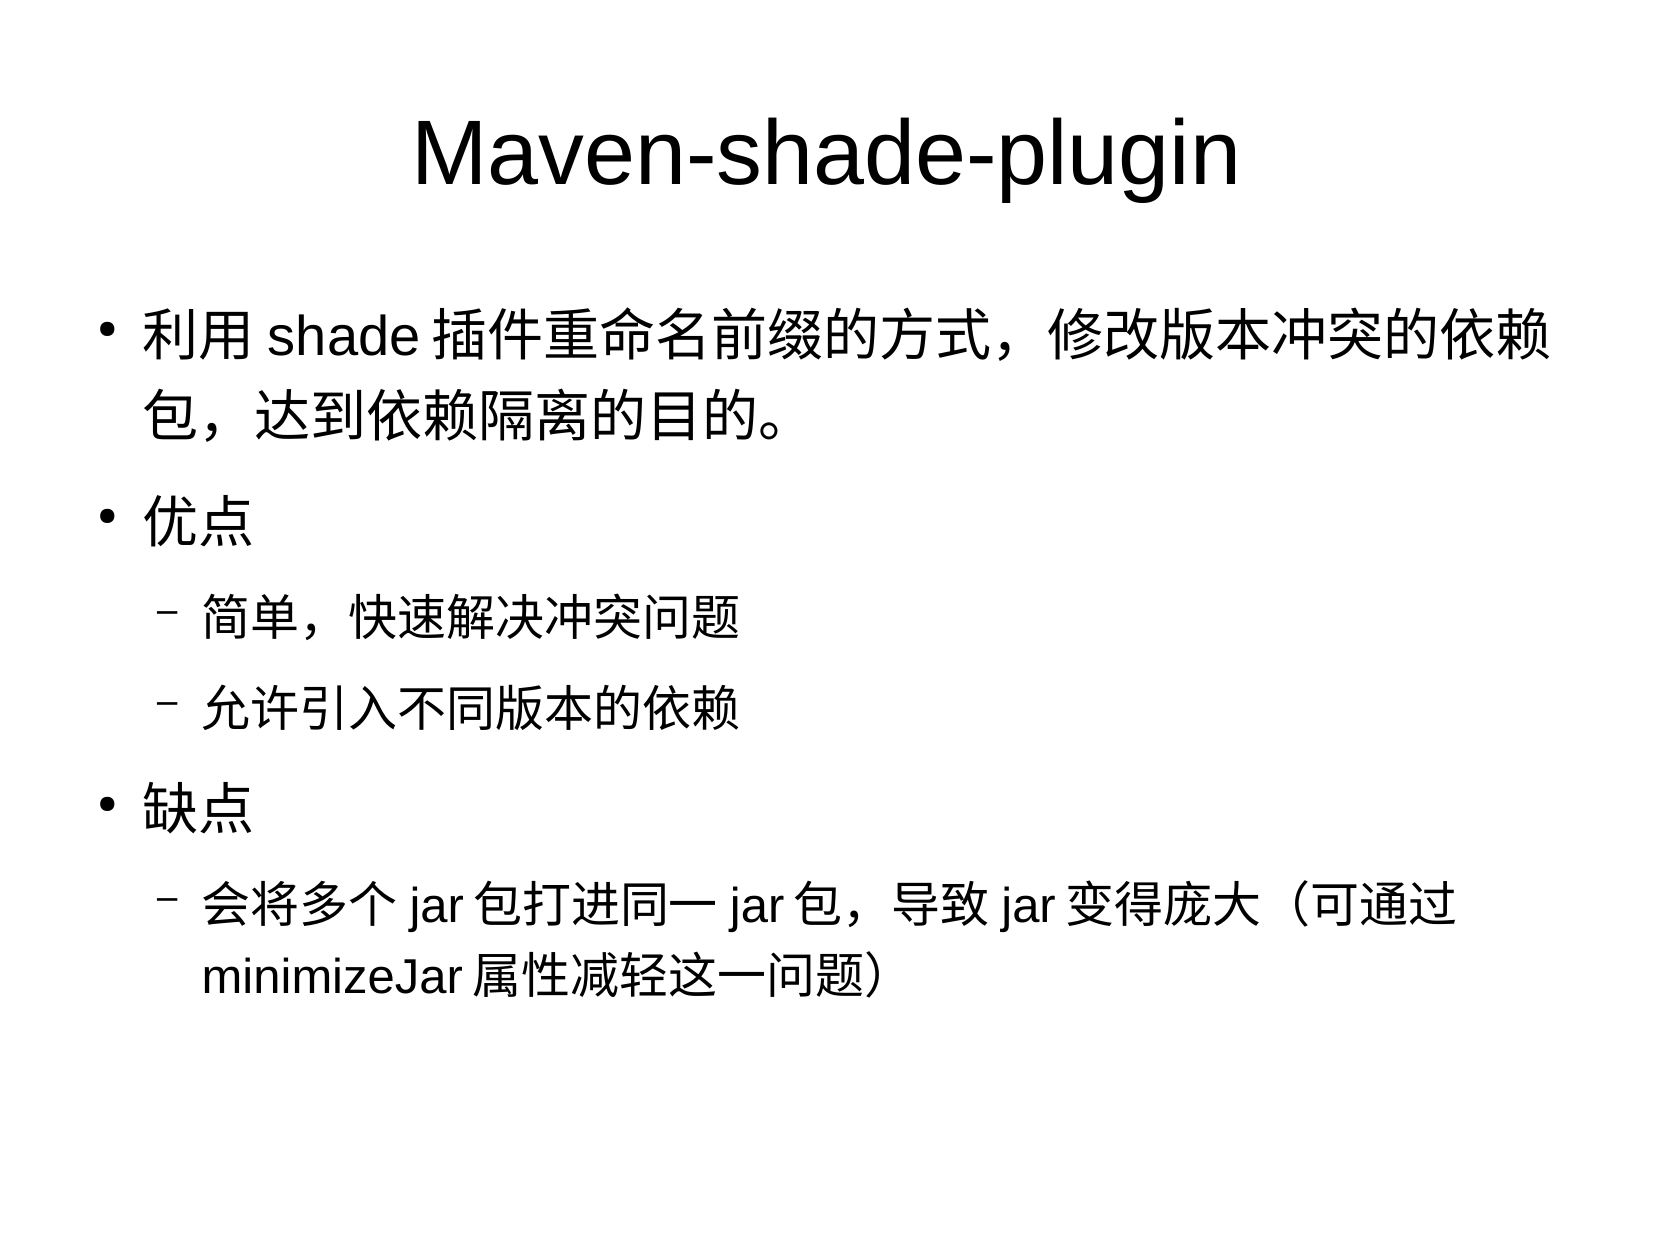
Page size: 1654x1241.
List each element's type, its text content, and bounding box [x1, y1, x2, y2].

title Maven-shade-plugin [82, 49, 1571, 257]
list 利用shade插件重命名前缀的方式，修改版本冲突的依赖包，达到依赖隔离的目的。 优点 简单，快速解决冲突问题 允许引入不同版本的依赖 缺点 会将多个jar包打进同一jar包，导致jar变得庞大（可通过minimizeJar属性减轻这一问题） [82, 290, 1571, 1010]
